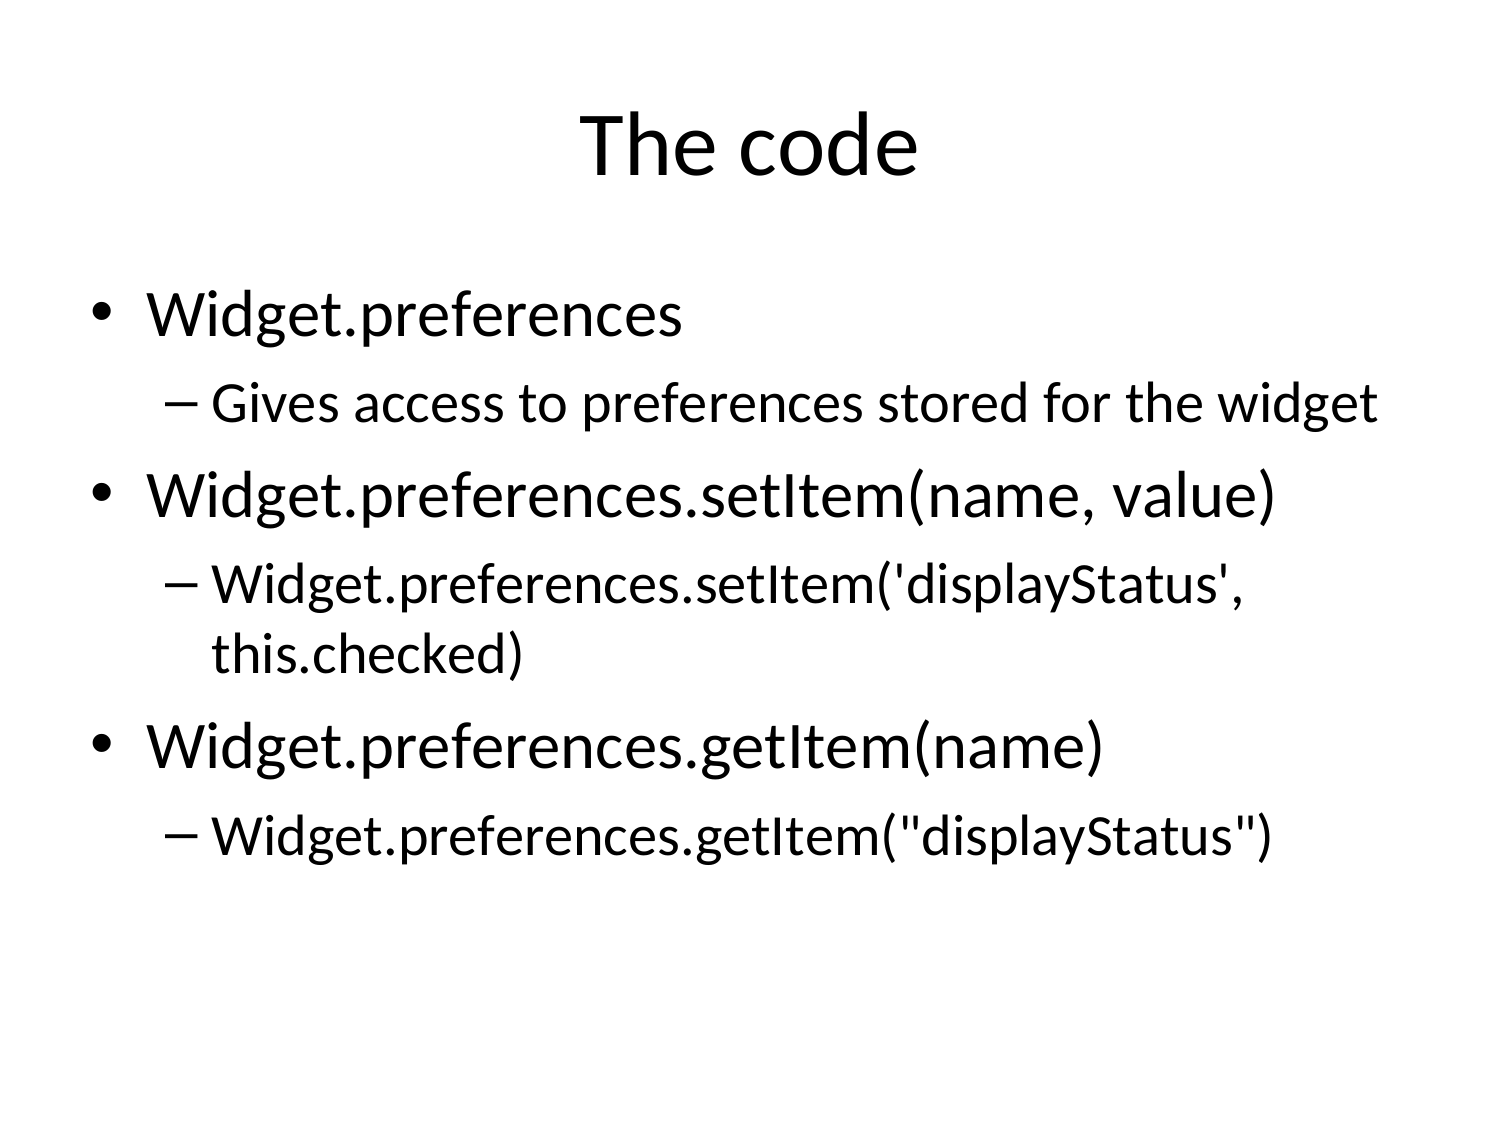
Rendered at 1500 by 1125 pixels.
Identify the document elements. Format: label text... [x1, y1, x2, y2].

title The code [75, 45, 1426, 233]
list Widget.preferences Gives access to preferences stored for the widget Widget.preferences.setItem(name, value) Widget.preferences.setItem('displayStatus', this.checked) Widget.preferences.getItem(name) Widget.preferences.getItem("displayStatus") [75, 262, 1426, 1006]
